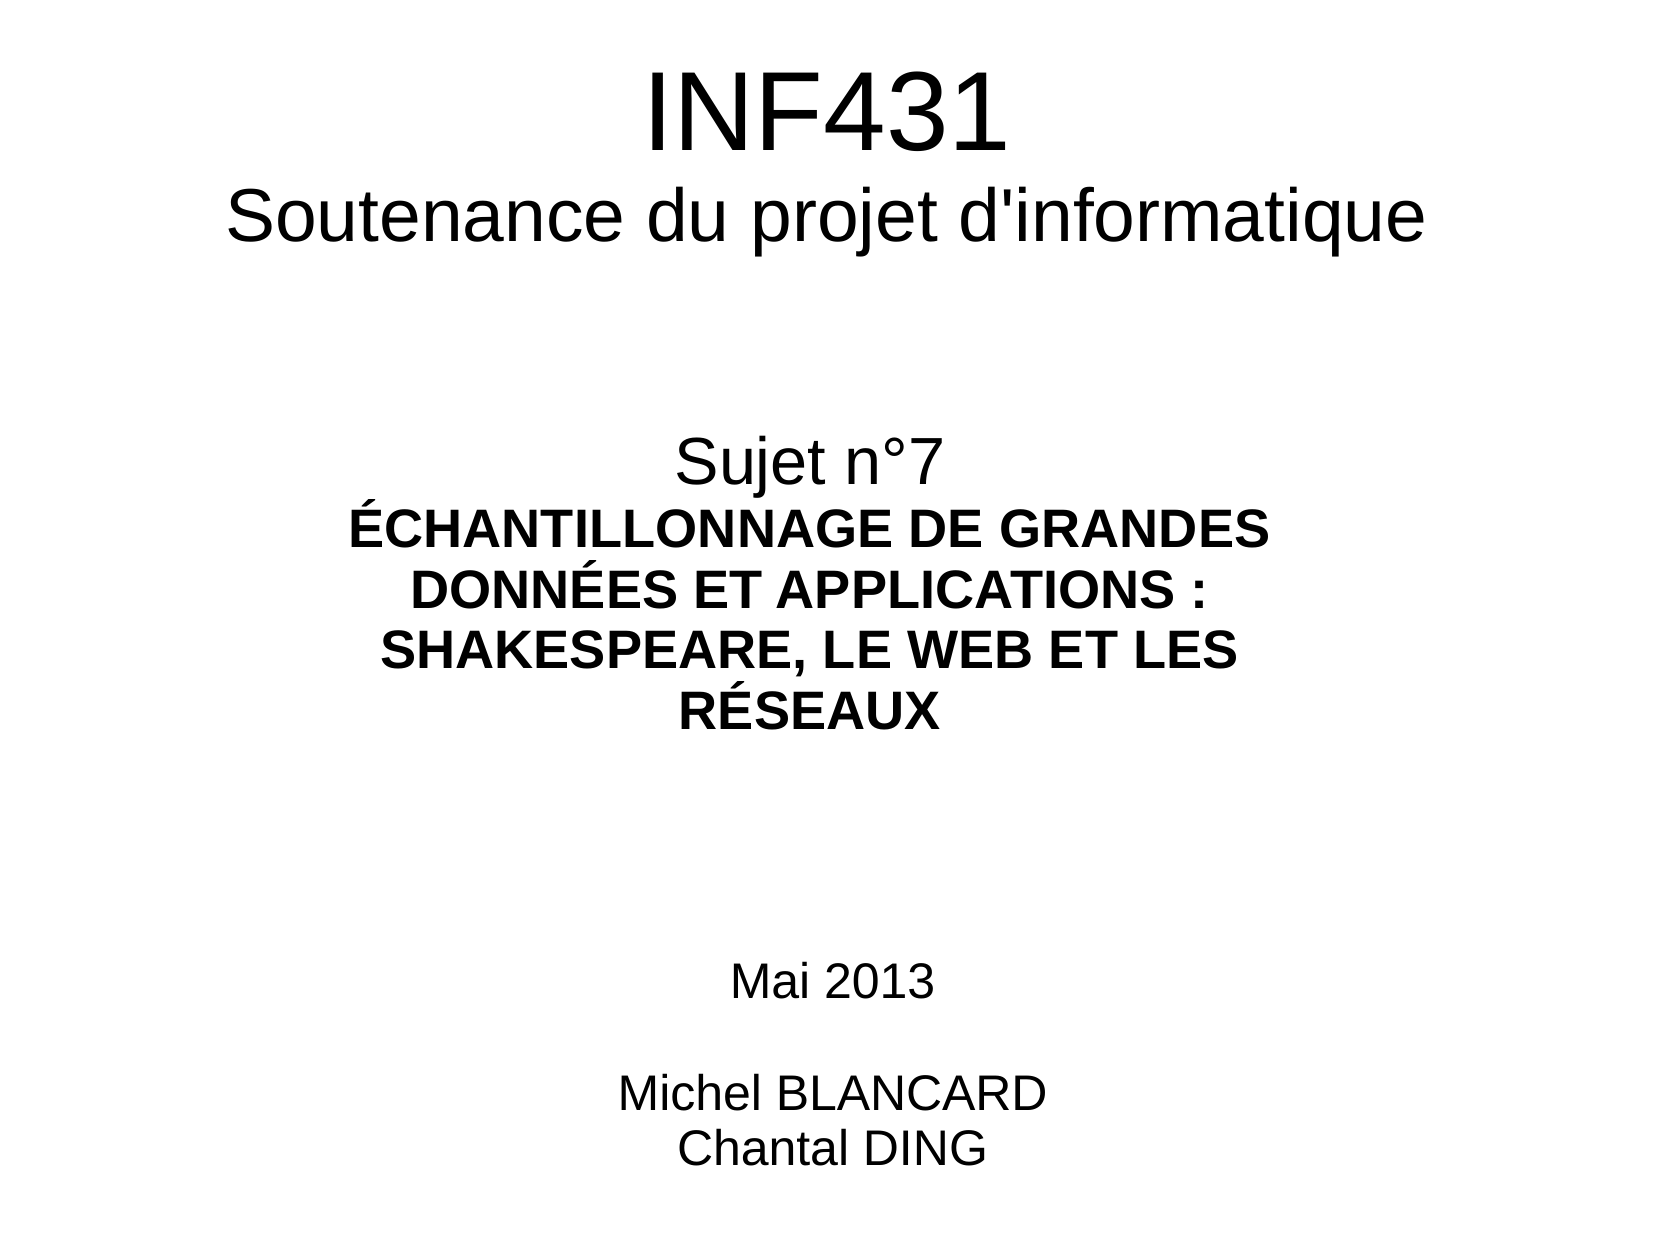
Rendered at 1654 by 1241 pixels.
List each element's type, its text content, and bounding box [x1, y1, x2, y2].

title INF431 Soutenance du projet d'informatique [82, 48, 1571, 258]
text_box Mai 2013 Michel BLANCARD Chantal DING [300, 945, 1366, 1184]
subtitle Sujet n°7 ÉCHANTILLONNAGE DE GRANDES DONNÉES ET APPLICATIONS : SHAKESPEARE, LE WEB ET LES RÉSEAUX [330, 390, 1291, 775]
